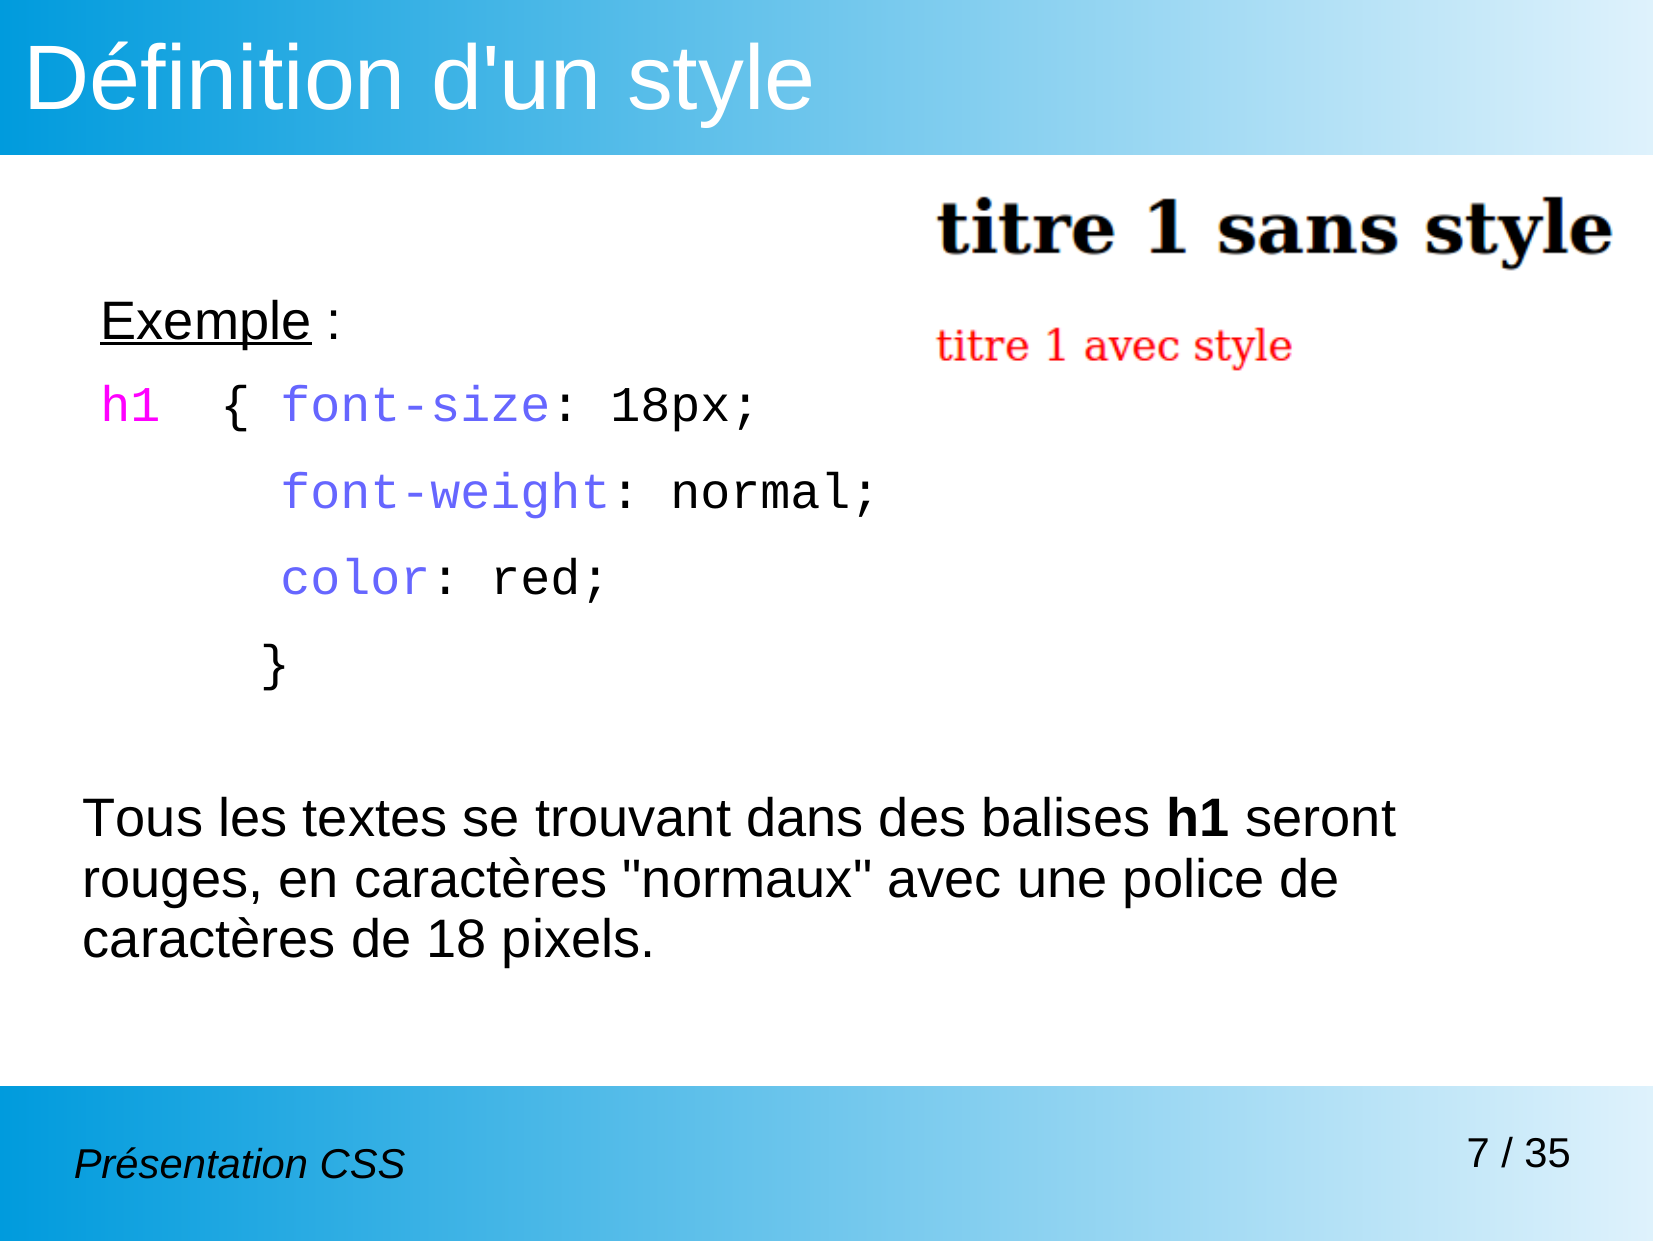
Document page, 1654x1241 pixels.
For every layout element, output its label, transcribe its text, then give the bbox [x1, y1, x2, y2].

title Définition d'un style [23, 25, 1512, 130]
picture [921, 186, 1630, 387]
list Exemple : h1 { font-size: 18px; font-weight: normal; color: red; } Tous les textes se trouvant dans des balises h1 seront rouges, en caractères "normaux" avec une police de caractères de 18 pixels. [82, 290, 1571, 1010]
